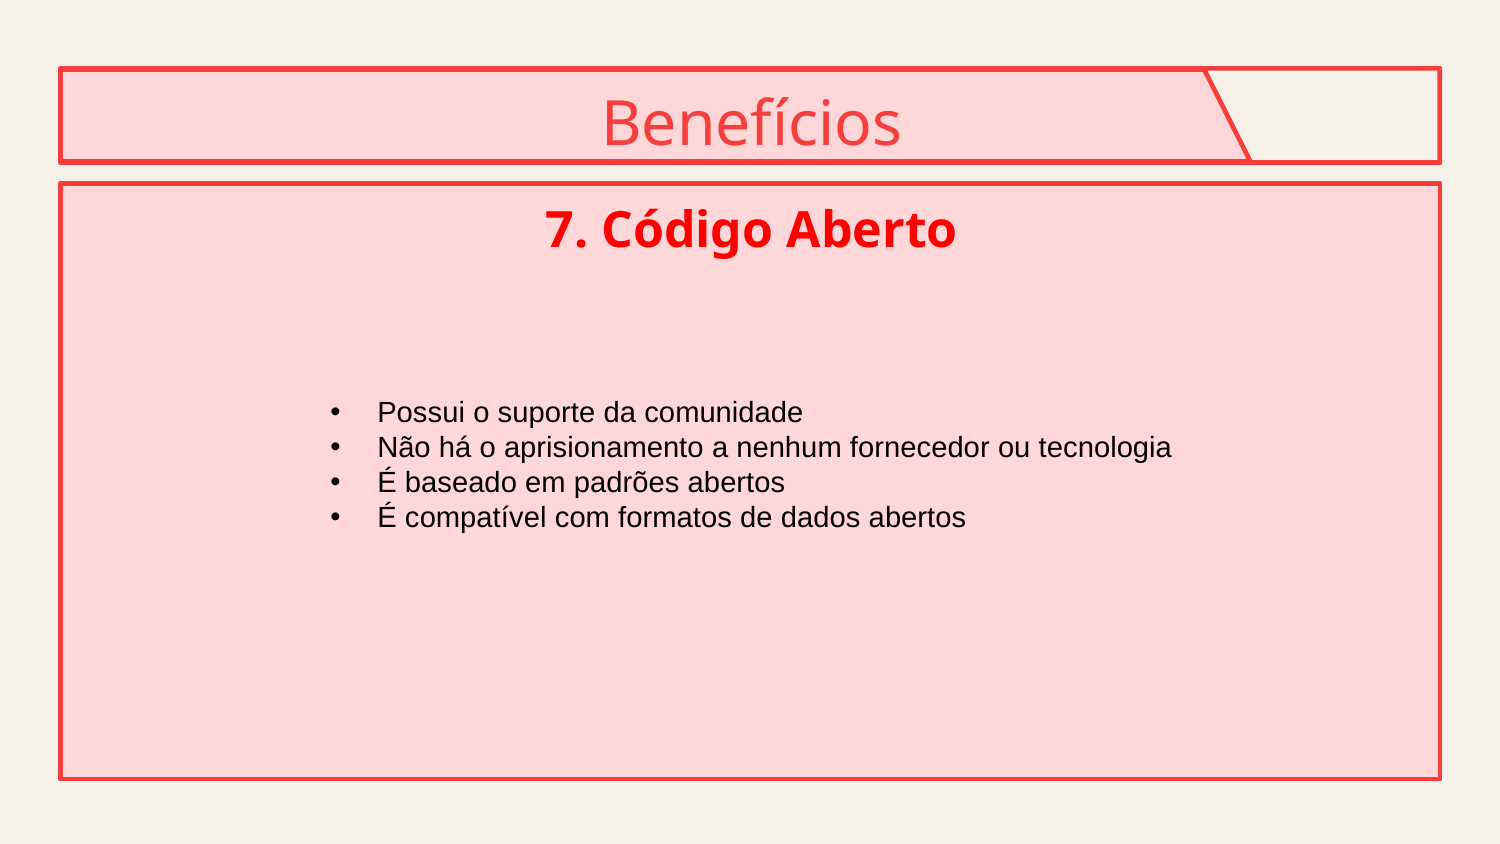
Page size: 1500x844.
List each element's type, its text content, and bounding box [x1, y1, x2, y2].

text_box 7. Código Aberto [66, 189, 1438, 266]
title Benefícios [60, 73, 1444, 168]
text_box Possui o suporte da comunidade Não há o aprisionamento a nenhum fornecedor ou tecnologia É baseado em padrões abertos É compatível com formatos de dados abertos [315, 386, 1253, 579]
